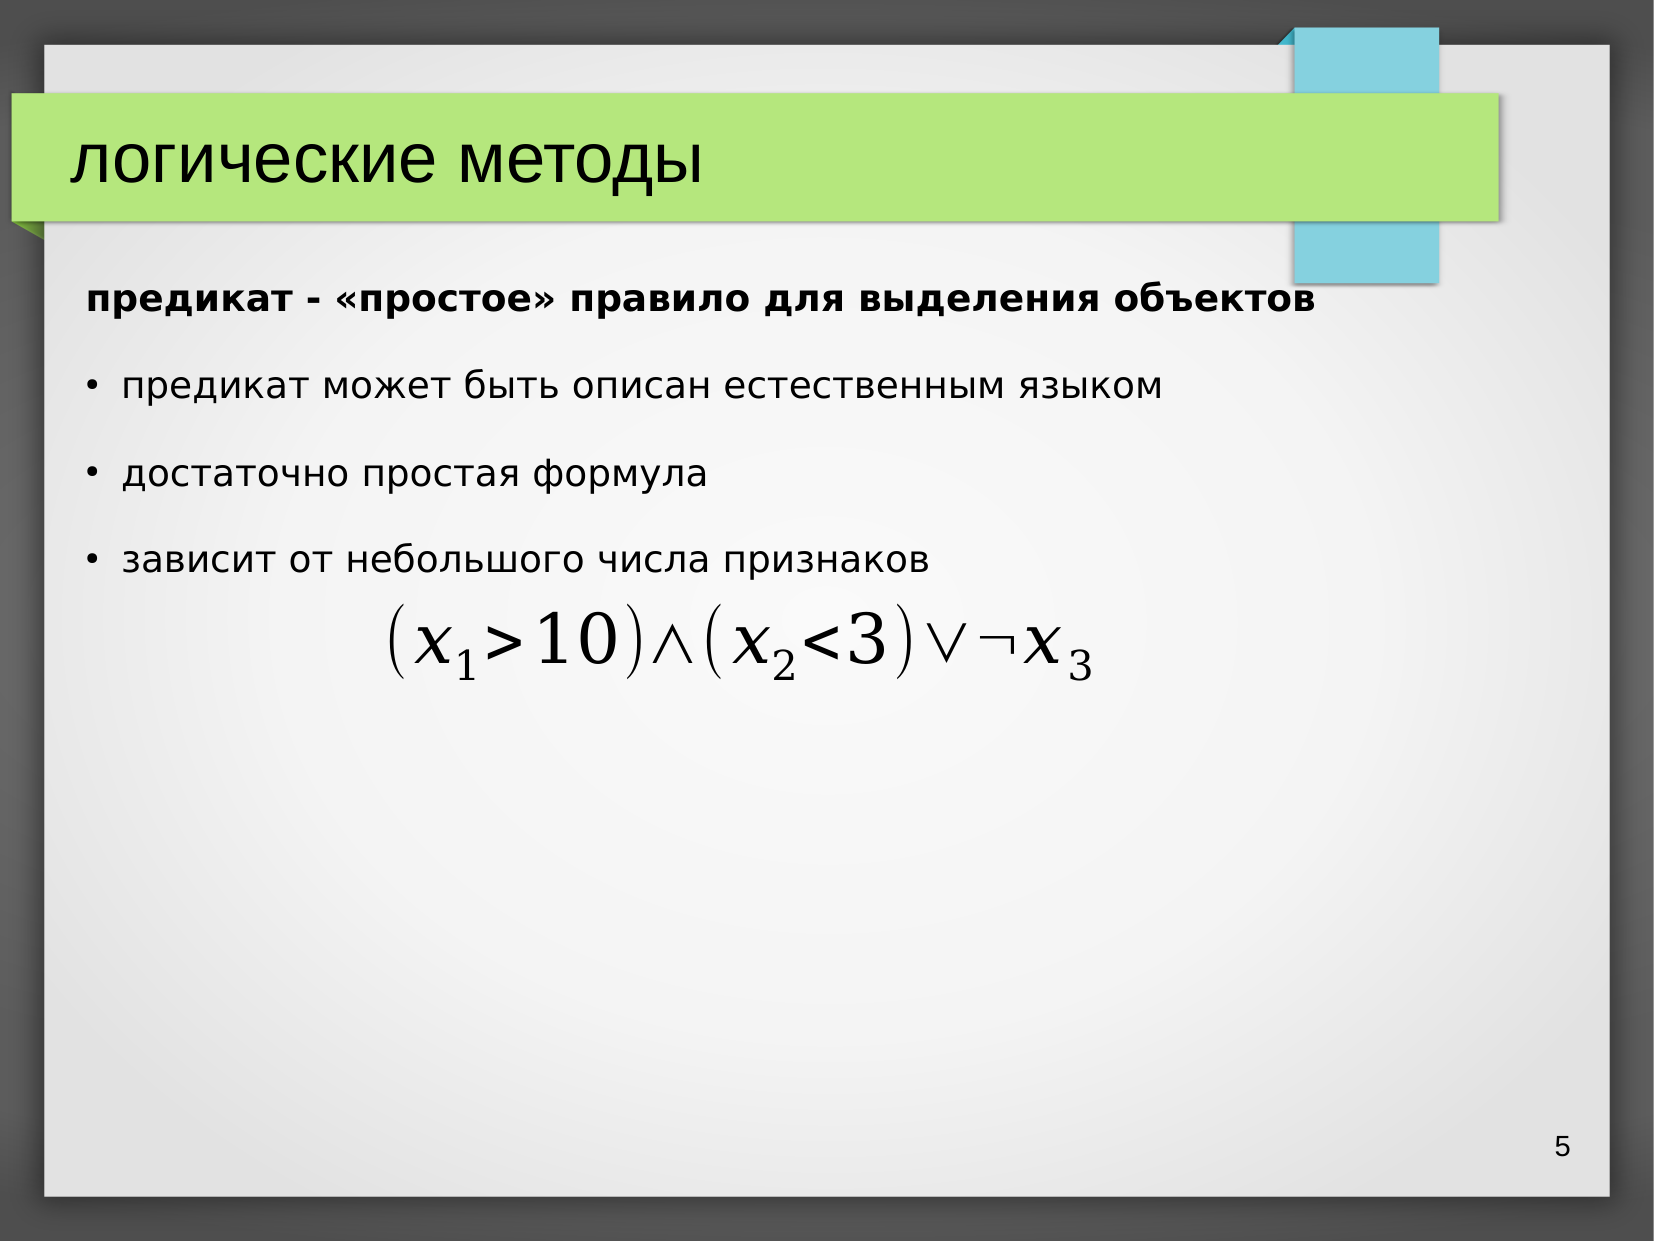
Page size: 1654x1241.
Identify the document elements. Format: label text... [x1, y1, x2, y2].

chart [366, 598, 1111, 691]
text_box предикат - «простое» правило для выделения объектов предикат может быть описан естественным языком достаточно простая формула зависит от небольшого числа признаков [70, 269, 1595, 825]
picture [0, 0, 1654, 1241]
title логические методы [70, 118, 1205, 199]
